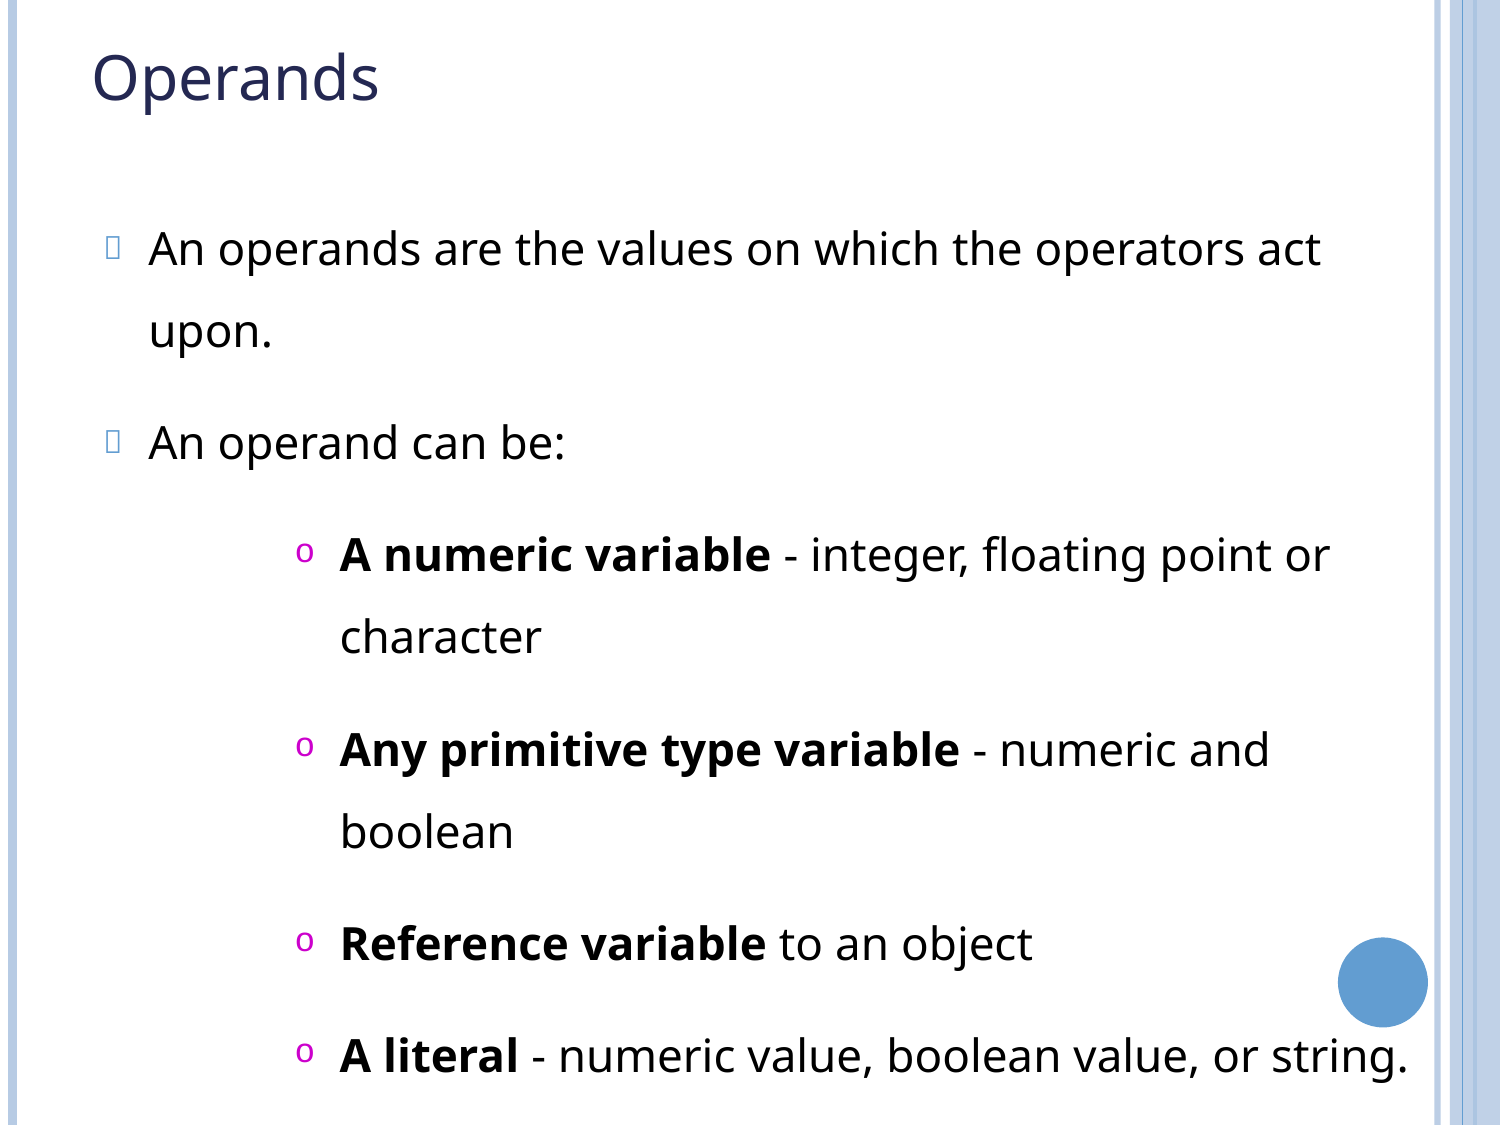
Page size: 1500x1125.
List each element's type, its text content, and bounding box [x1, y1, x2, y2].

title Operands [76, 30, 1427, 172]
list An operands are the values on which the operators act upon. An operand can be: A numeric variable - integer, floating point or character Any primitive type variable - numeric and boolean Reference variable to an object A literal - numeric value, boolean value, or string. An array element, "a[2]“ char primitive, which in numeric operations is treated as an unsigned two byte integer [88, 184, 1439, 1071]
